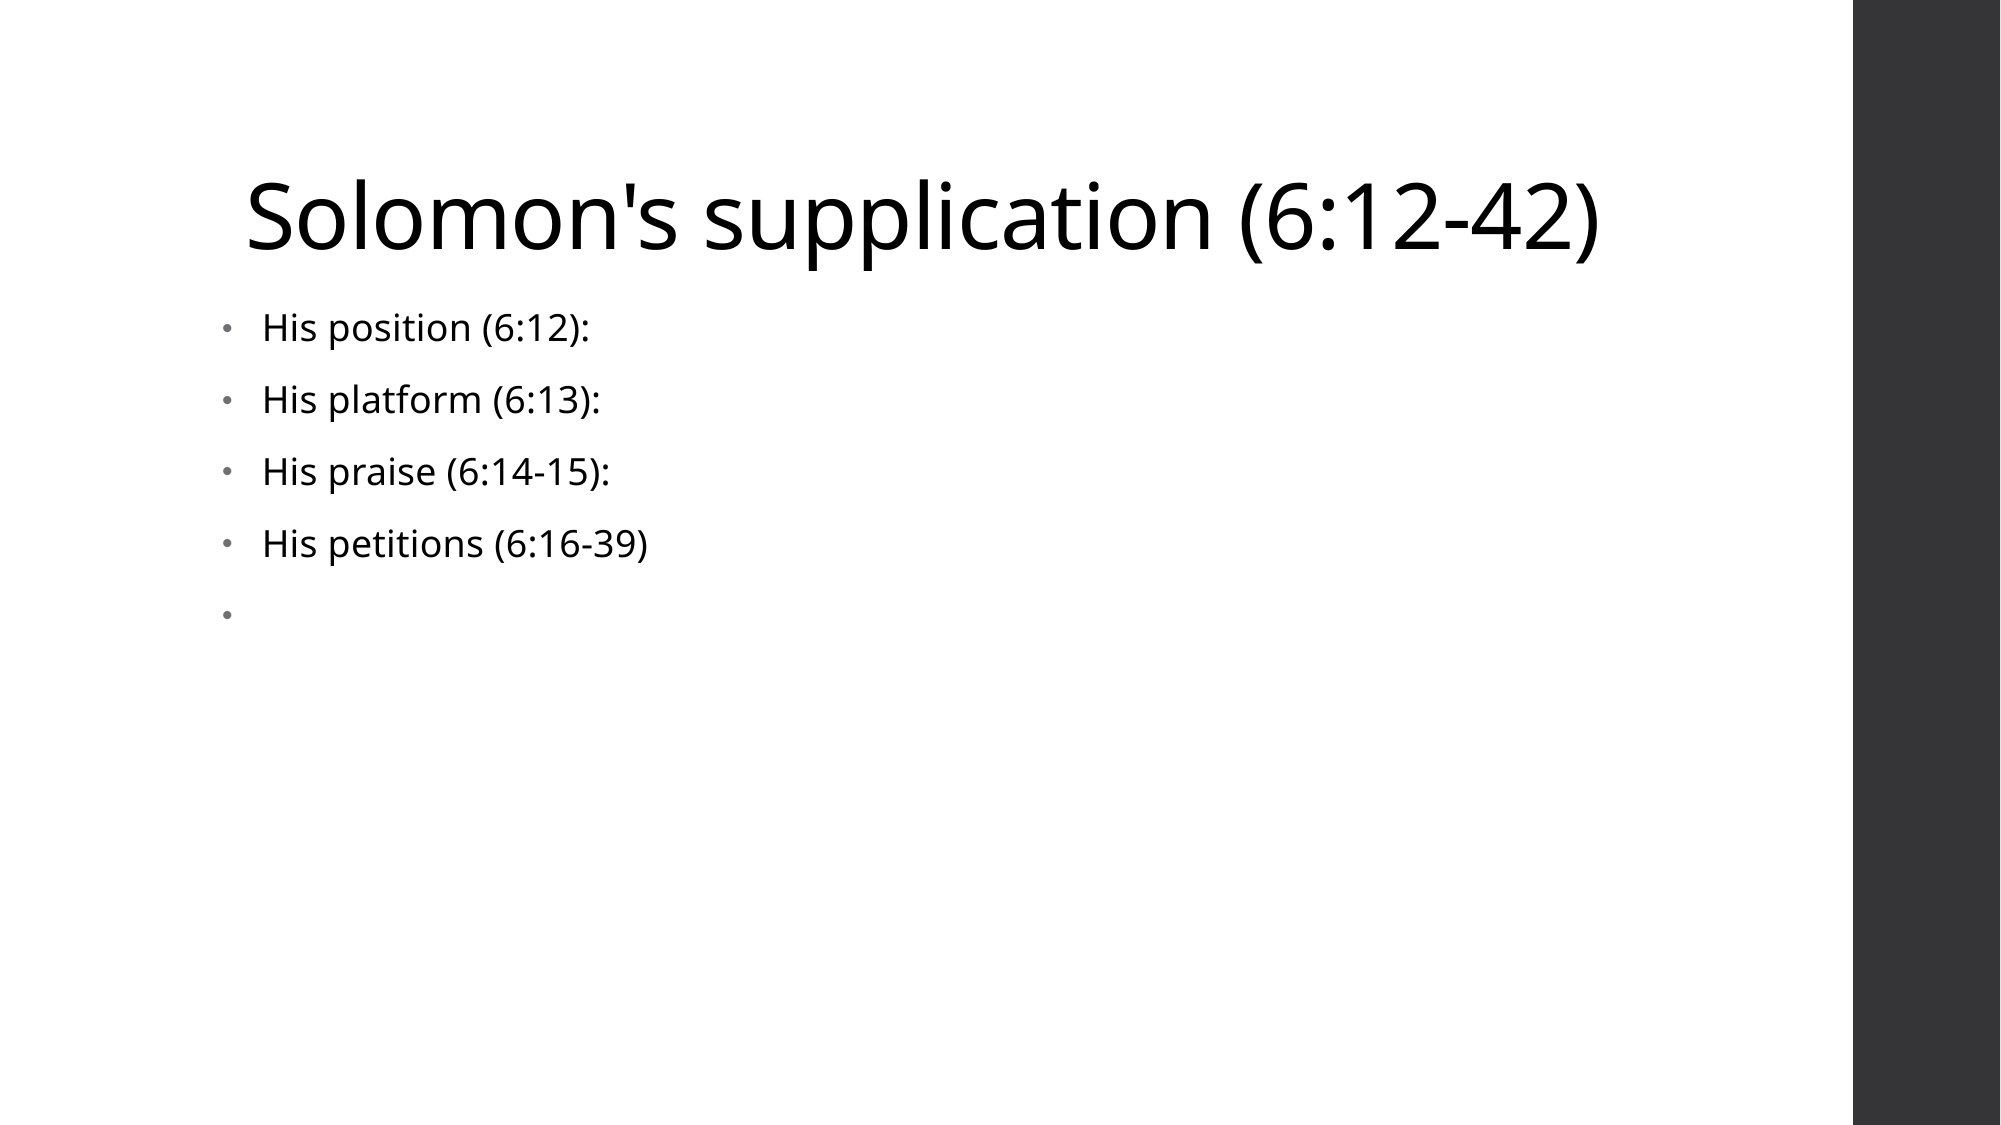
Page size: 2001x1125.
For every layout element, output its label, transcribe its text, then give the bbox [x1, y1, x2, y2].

title Solomon's supplication (6:12-42) [206, 60, 1797, 278]
list His position (6:12): His platform (6:13): His praise (6:14-15): His petitions (6:16-39) [206, 299, 1617, 1014]
